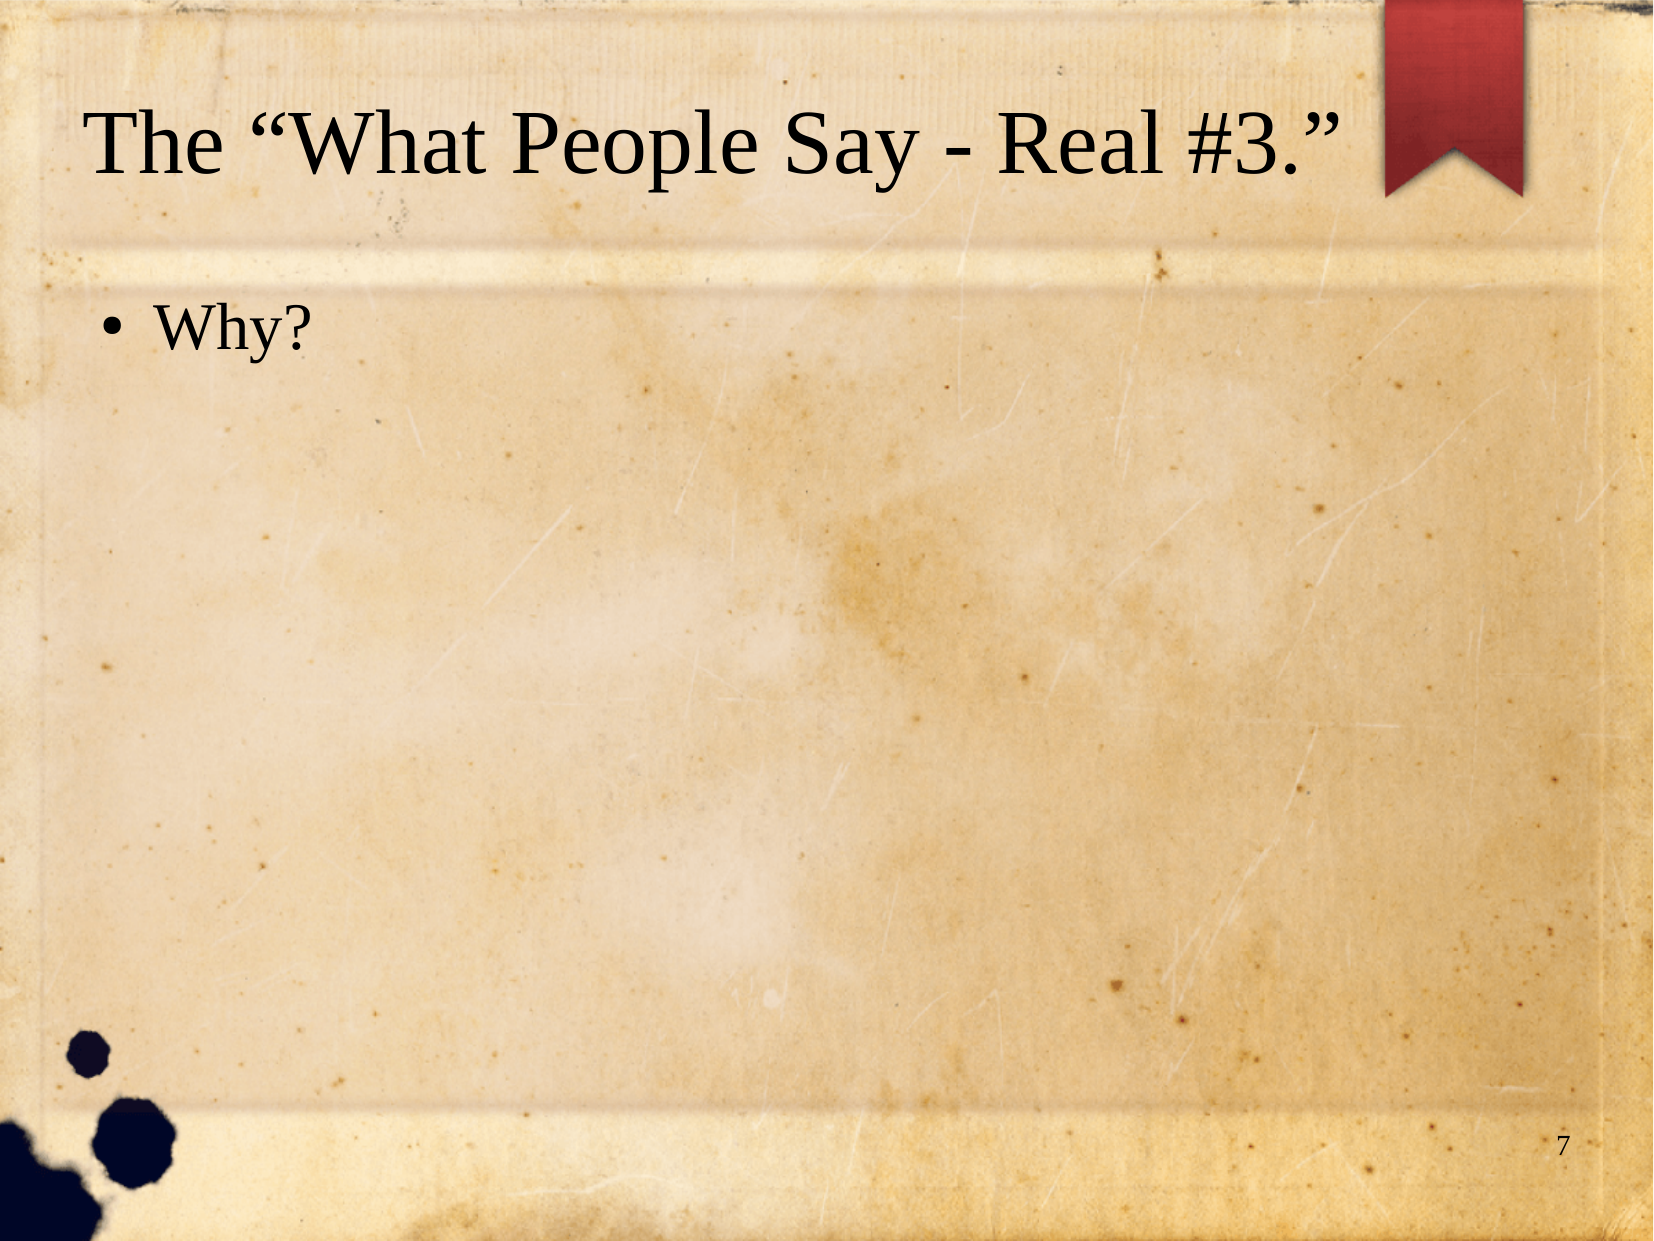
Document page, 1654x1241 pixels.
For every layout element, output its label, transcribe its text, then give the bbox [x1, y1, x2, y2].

picture [0, 0, 1654, 1241]
list Why? [82, 290, 1538, 1010]
title The “What People Say - Real #3.” [82, 49, 1347, 237]
